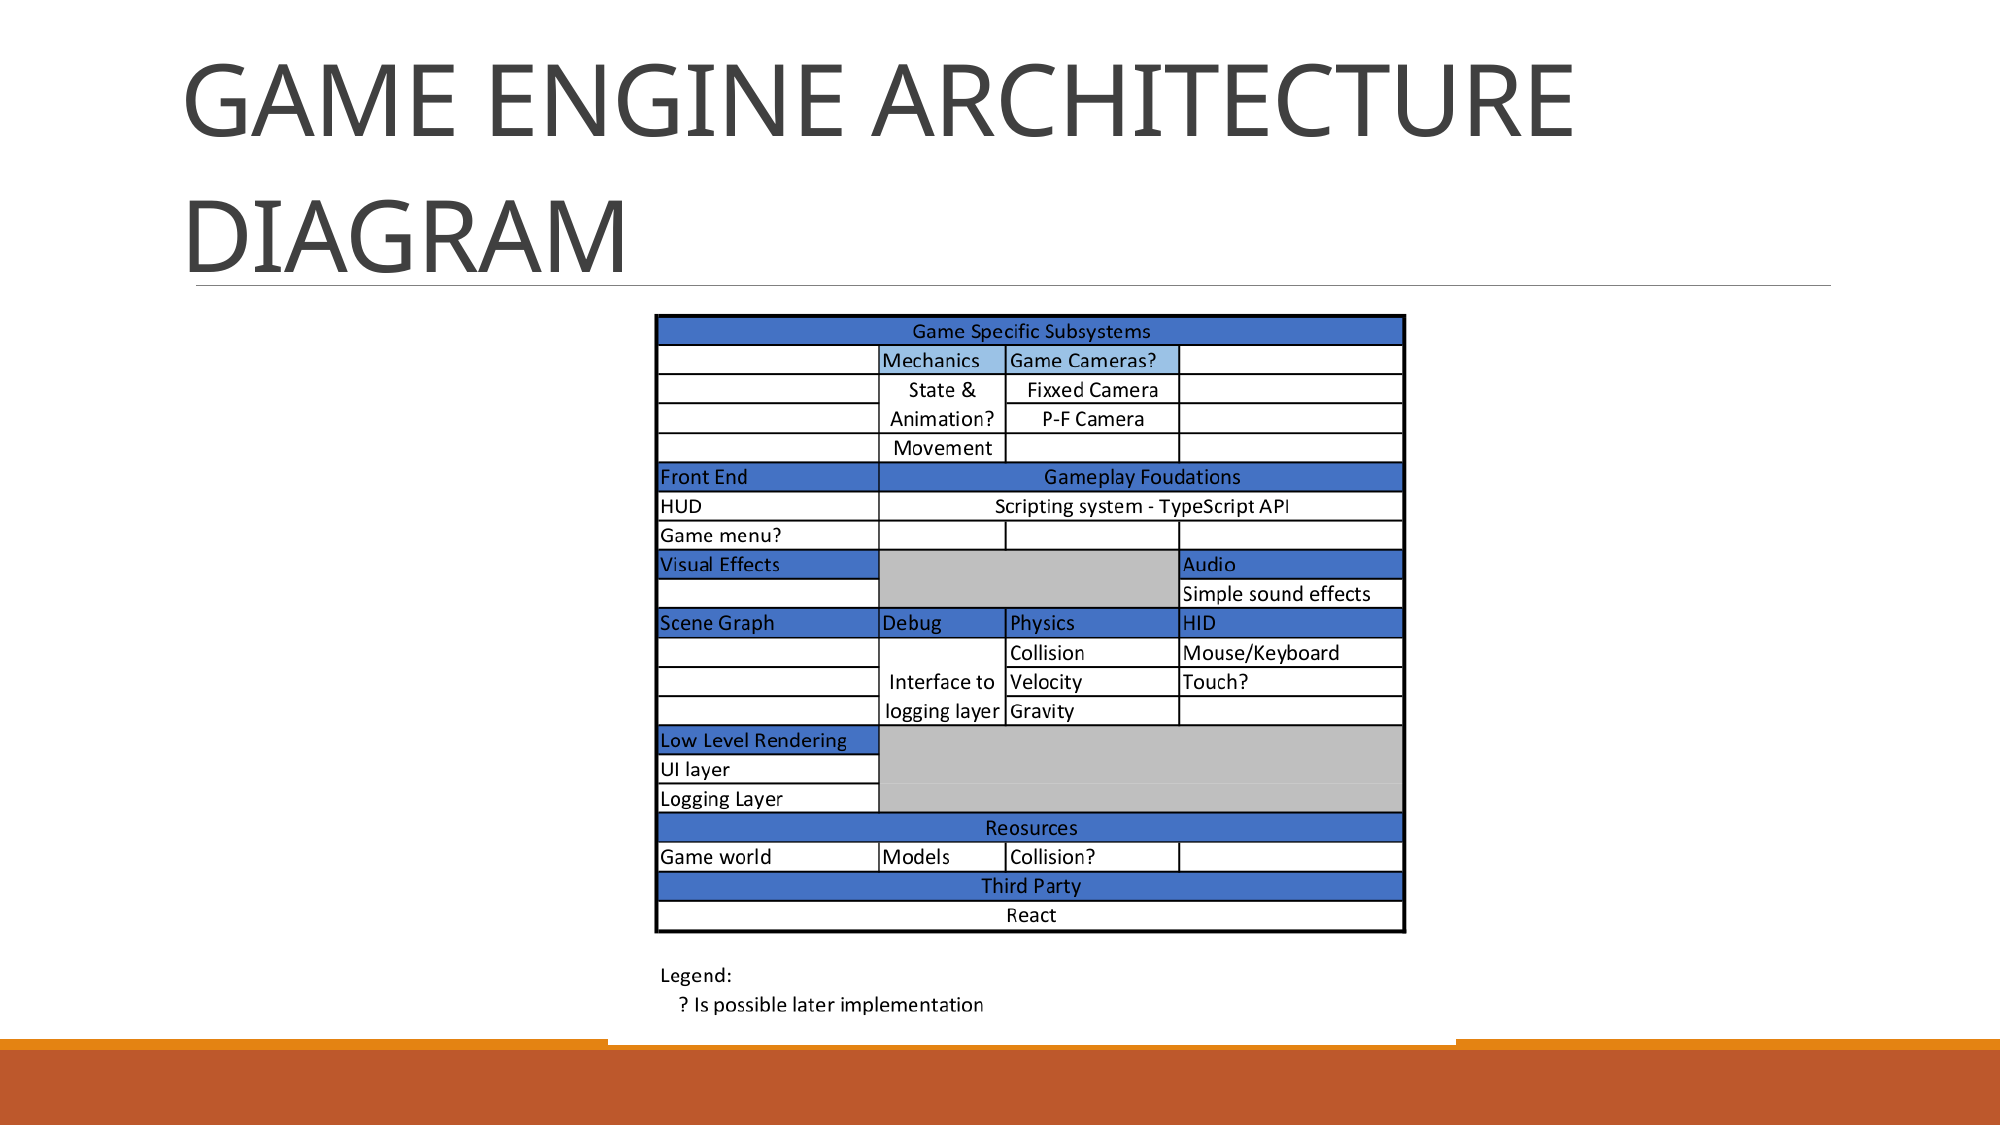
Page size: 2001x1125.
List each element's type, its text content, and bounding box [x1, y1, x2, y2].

picture [608, 299, 1456, 1045]
title GAME ENGINE ARCHITECTURE DIAGRAM [180, 47, 1830, 285]
